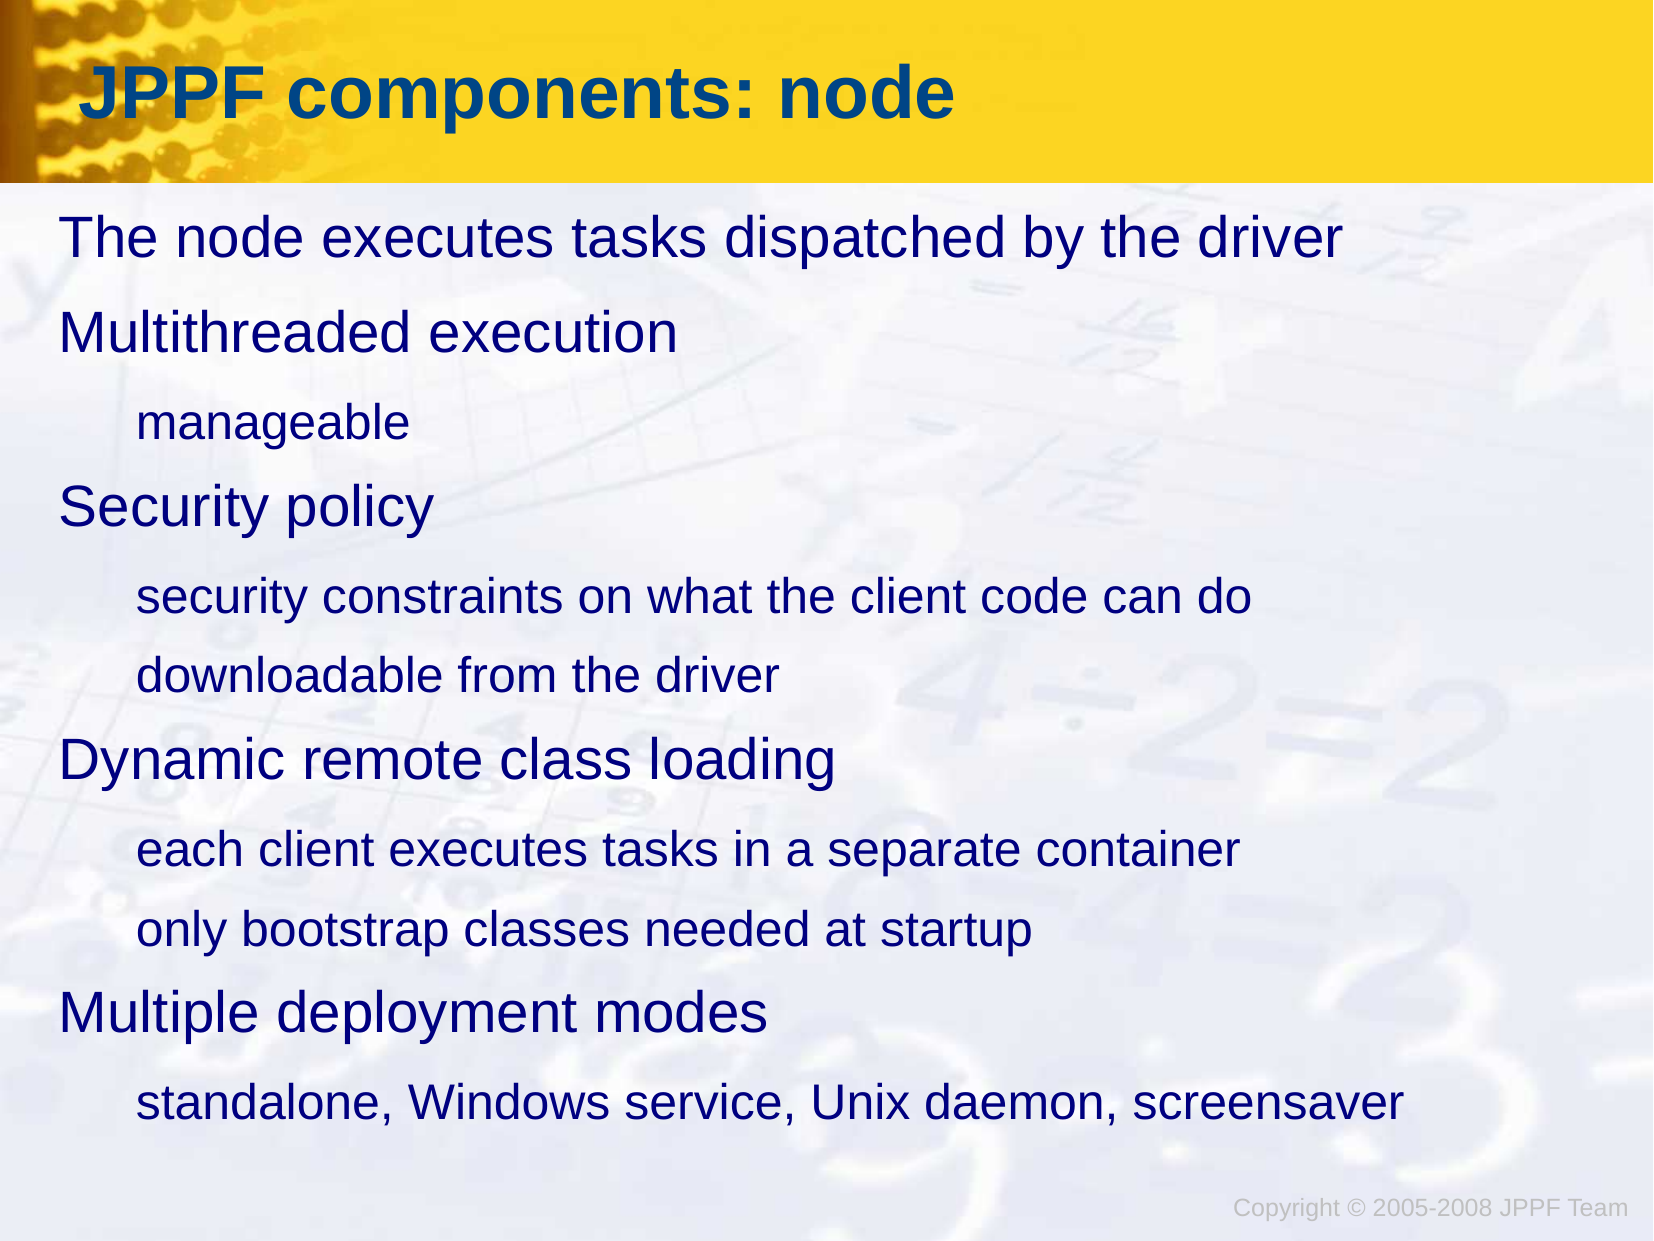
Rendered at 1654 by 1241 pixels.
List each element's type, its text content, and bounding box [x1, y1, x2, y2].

picture [0, 0, 1654, 1241]
title JPPF components: node [78, 17, 1567, 168]
list The node executes tasks dispatched by the driver Multithreaded execution manageable Security policy security constraints on what the client code can do downloadable from the driver Dynamic remote class loading each client executes tasks in a separate container only bootstrap classes needed at startup Multiple deployment modes standalone, Windows service, Unix daemon, screensaver [41, 205, 1529, 1130]
